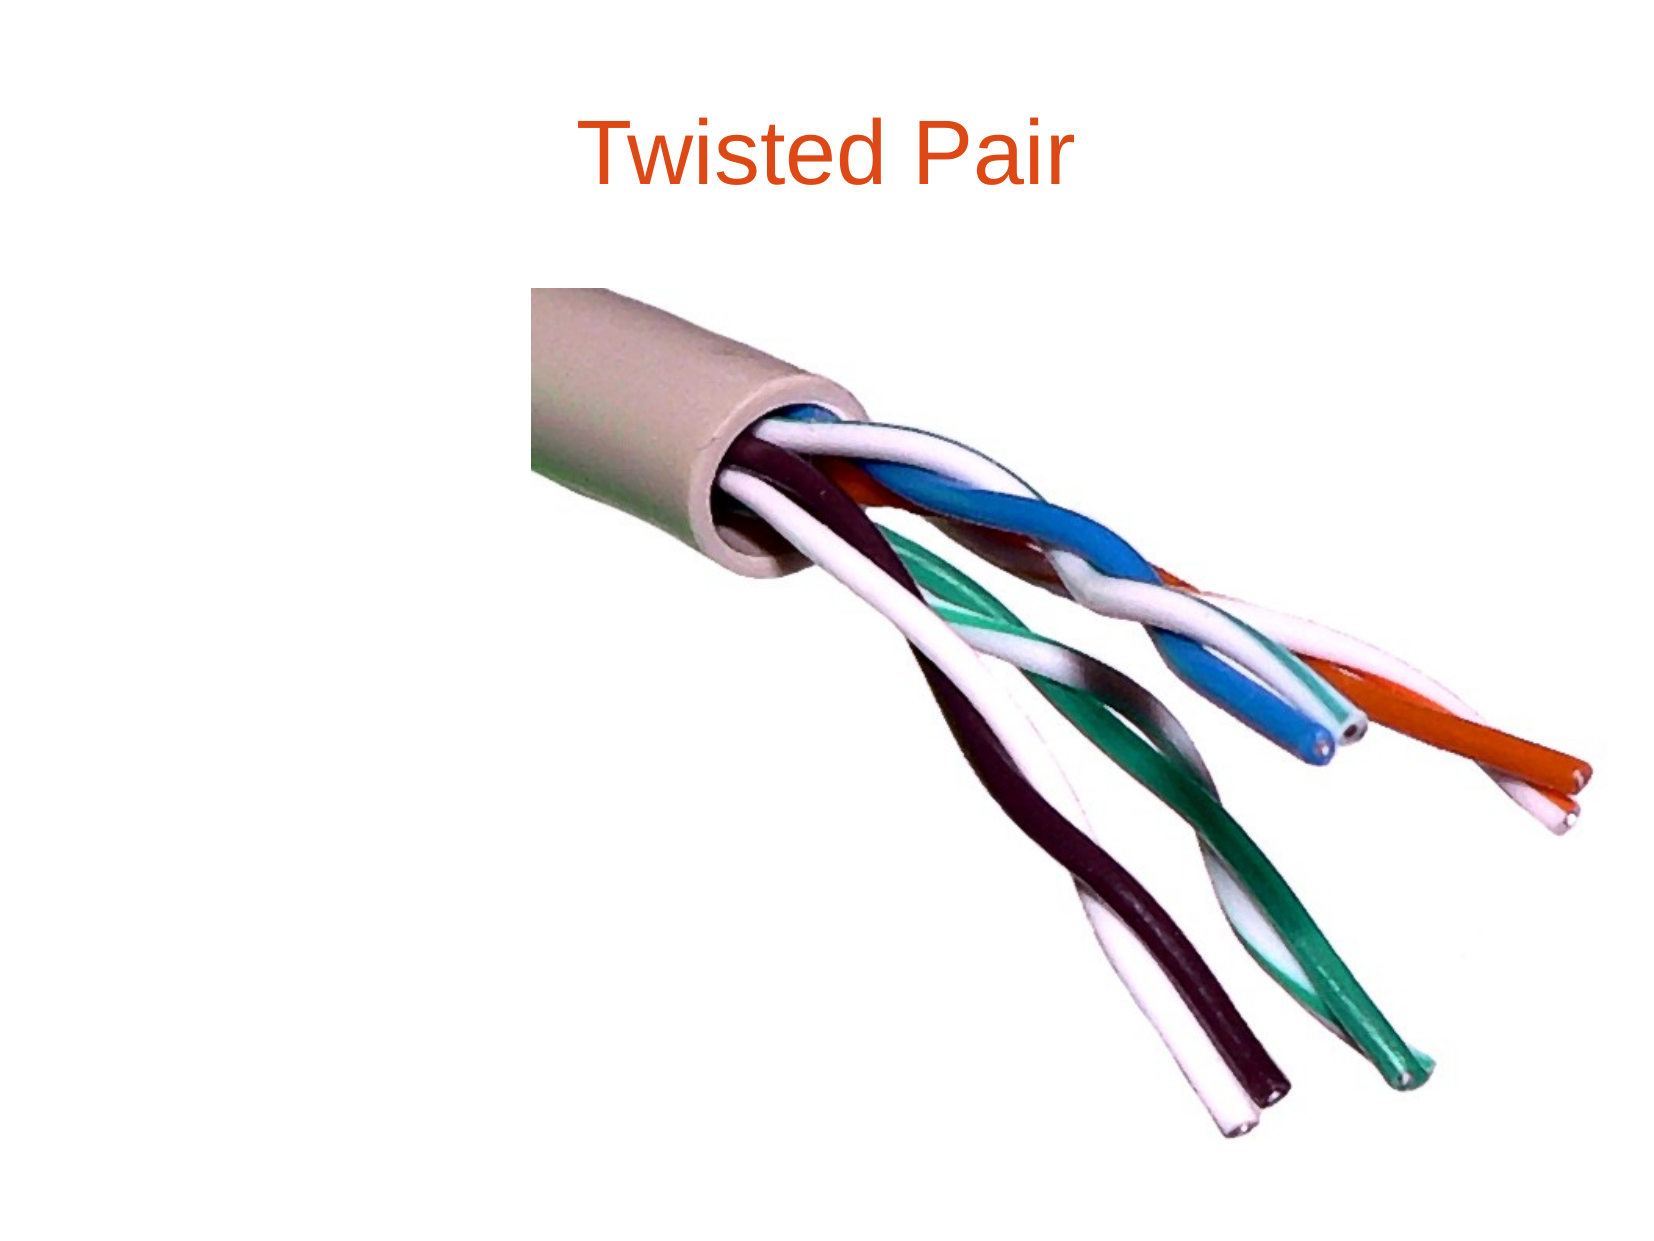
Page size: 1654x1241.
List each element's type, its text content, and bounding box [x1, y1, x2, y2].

picture [531, 288, 1626, 1182]
title Twisted Pair [82, 49, 1571, 257]
